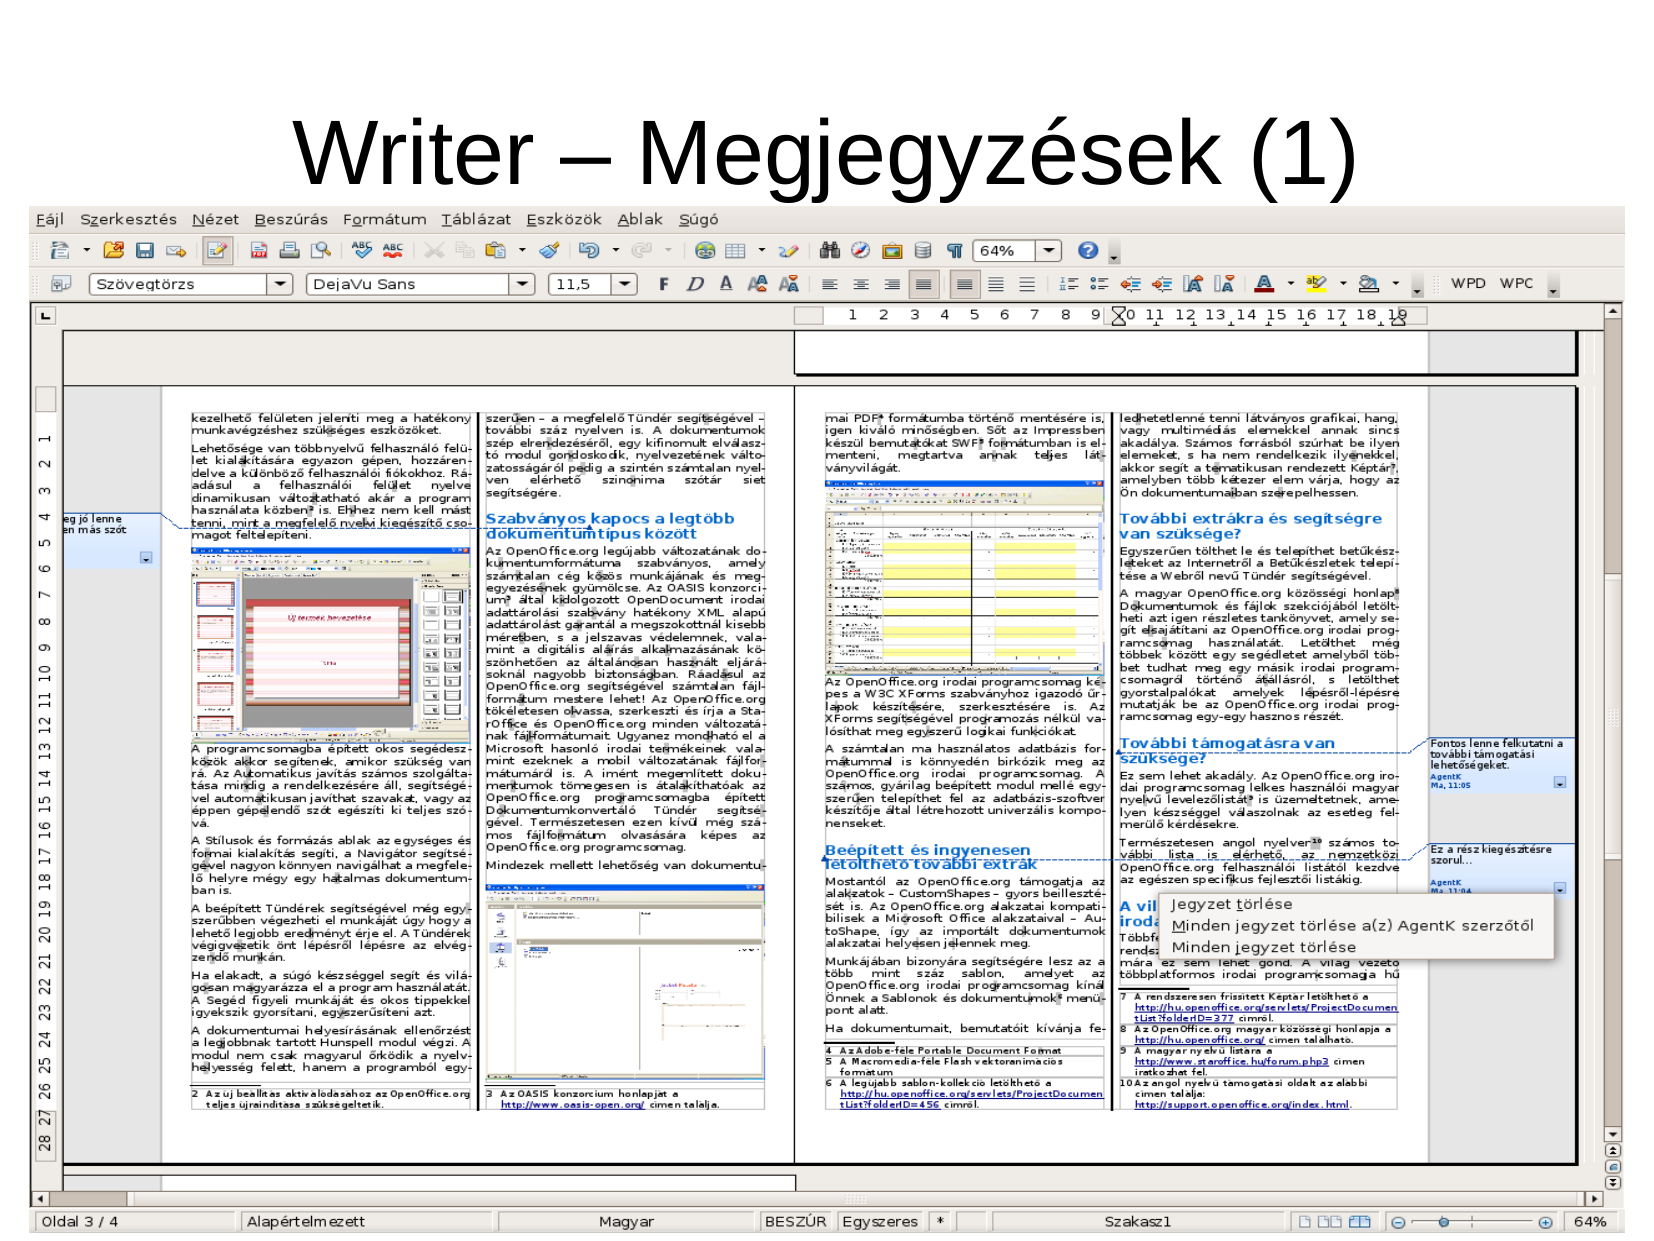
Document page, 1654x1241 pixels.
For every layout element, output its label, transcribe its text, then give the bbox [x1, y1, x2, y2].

title Writer – Megjegyzések (1) [82, 56, 1571, 206]
picture [29, 206, 1625, 1233]
